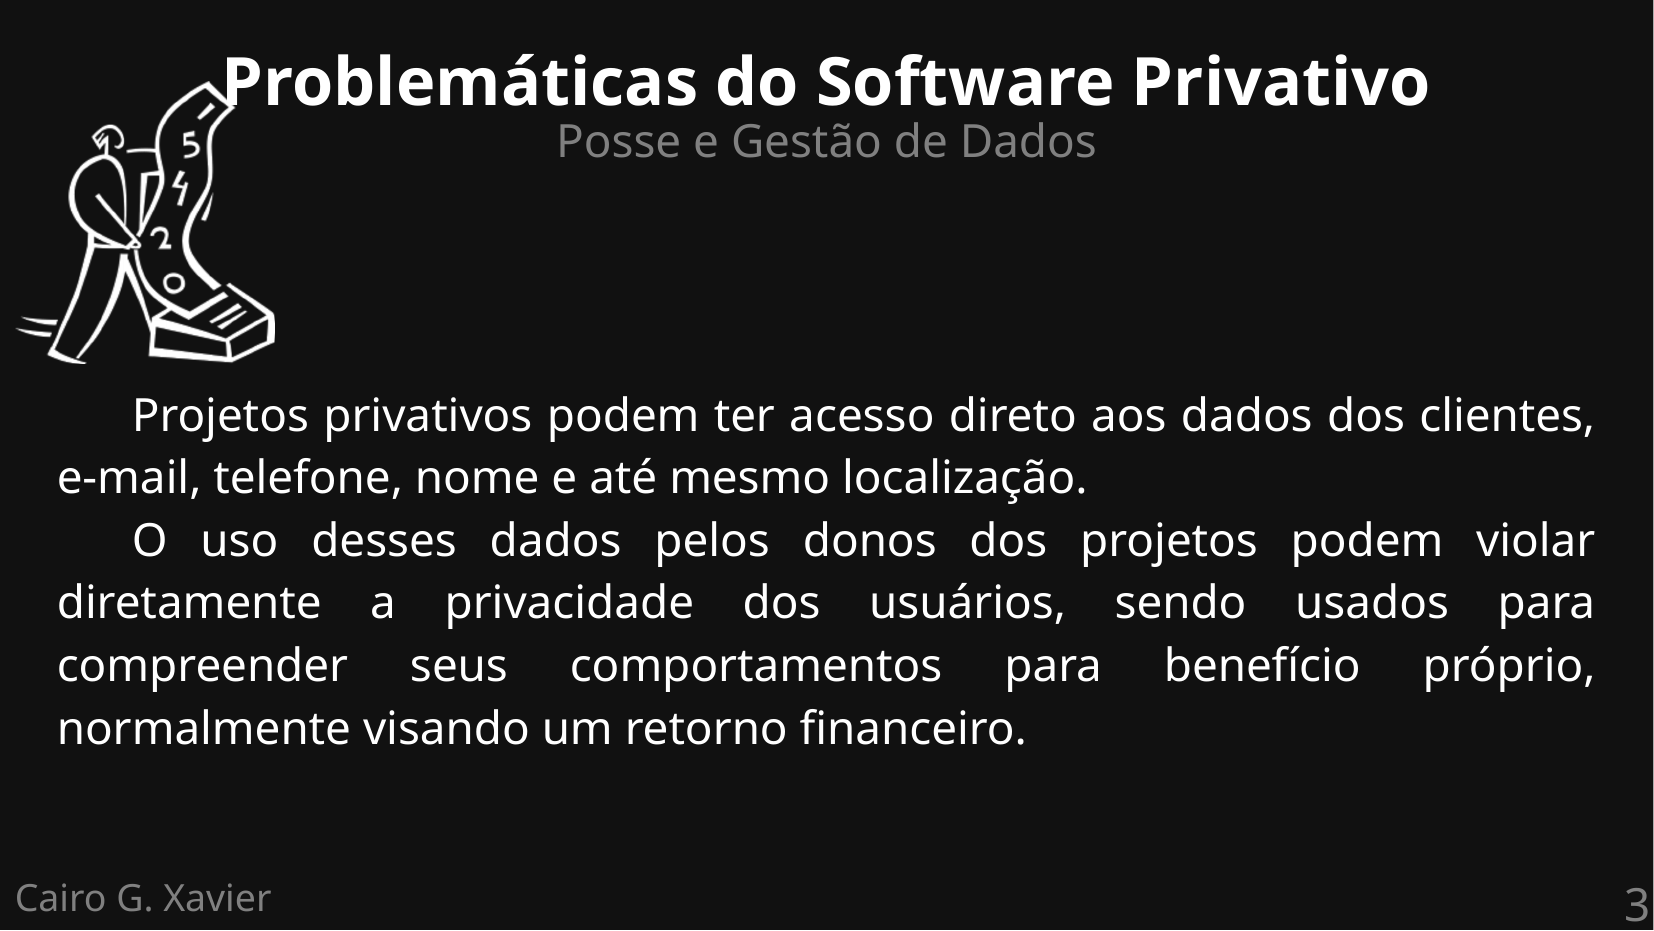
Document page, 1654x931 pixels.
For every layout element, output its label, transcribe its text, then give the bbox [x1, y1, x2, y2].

picture [15, 81, 275, 364]
text_box Cairo G. Xavier [0, 867, 312, 931]
text_box Problemáticas do Software Privativo [82, 37, 1571, 97]
text_box Projetos privativos podem ter acesso direto aos dados dos clientes, e-mail, telefone, nome e até mesmo localização. O uso desses dados pelos donos dos projetos podem violar diretamente a privacidade dos usuários, sendo usados para compreender seus comportamentos para benefício próprio, normalmente visando um retorno financeiro. [42, 375, 1612, 863]
text_box <number> [1425, 865, 1651, 931]
text_box Posse e Gestão de Dados [275, 97, 1571, 182]
